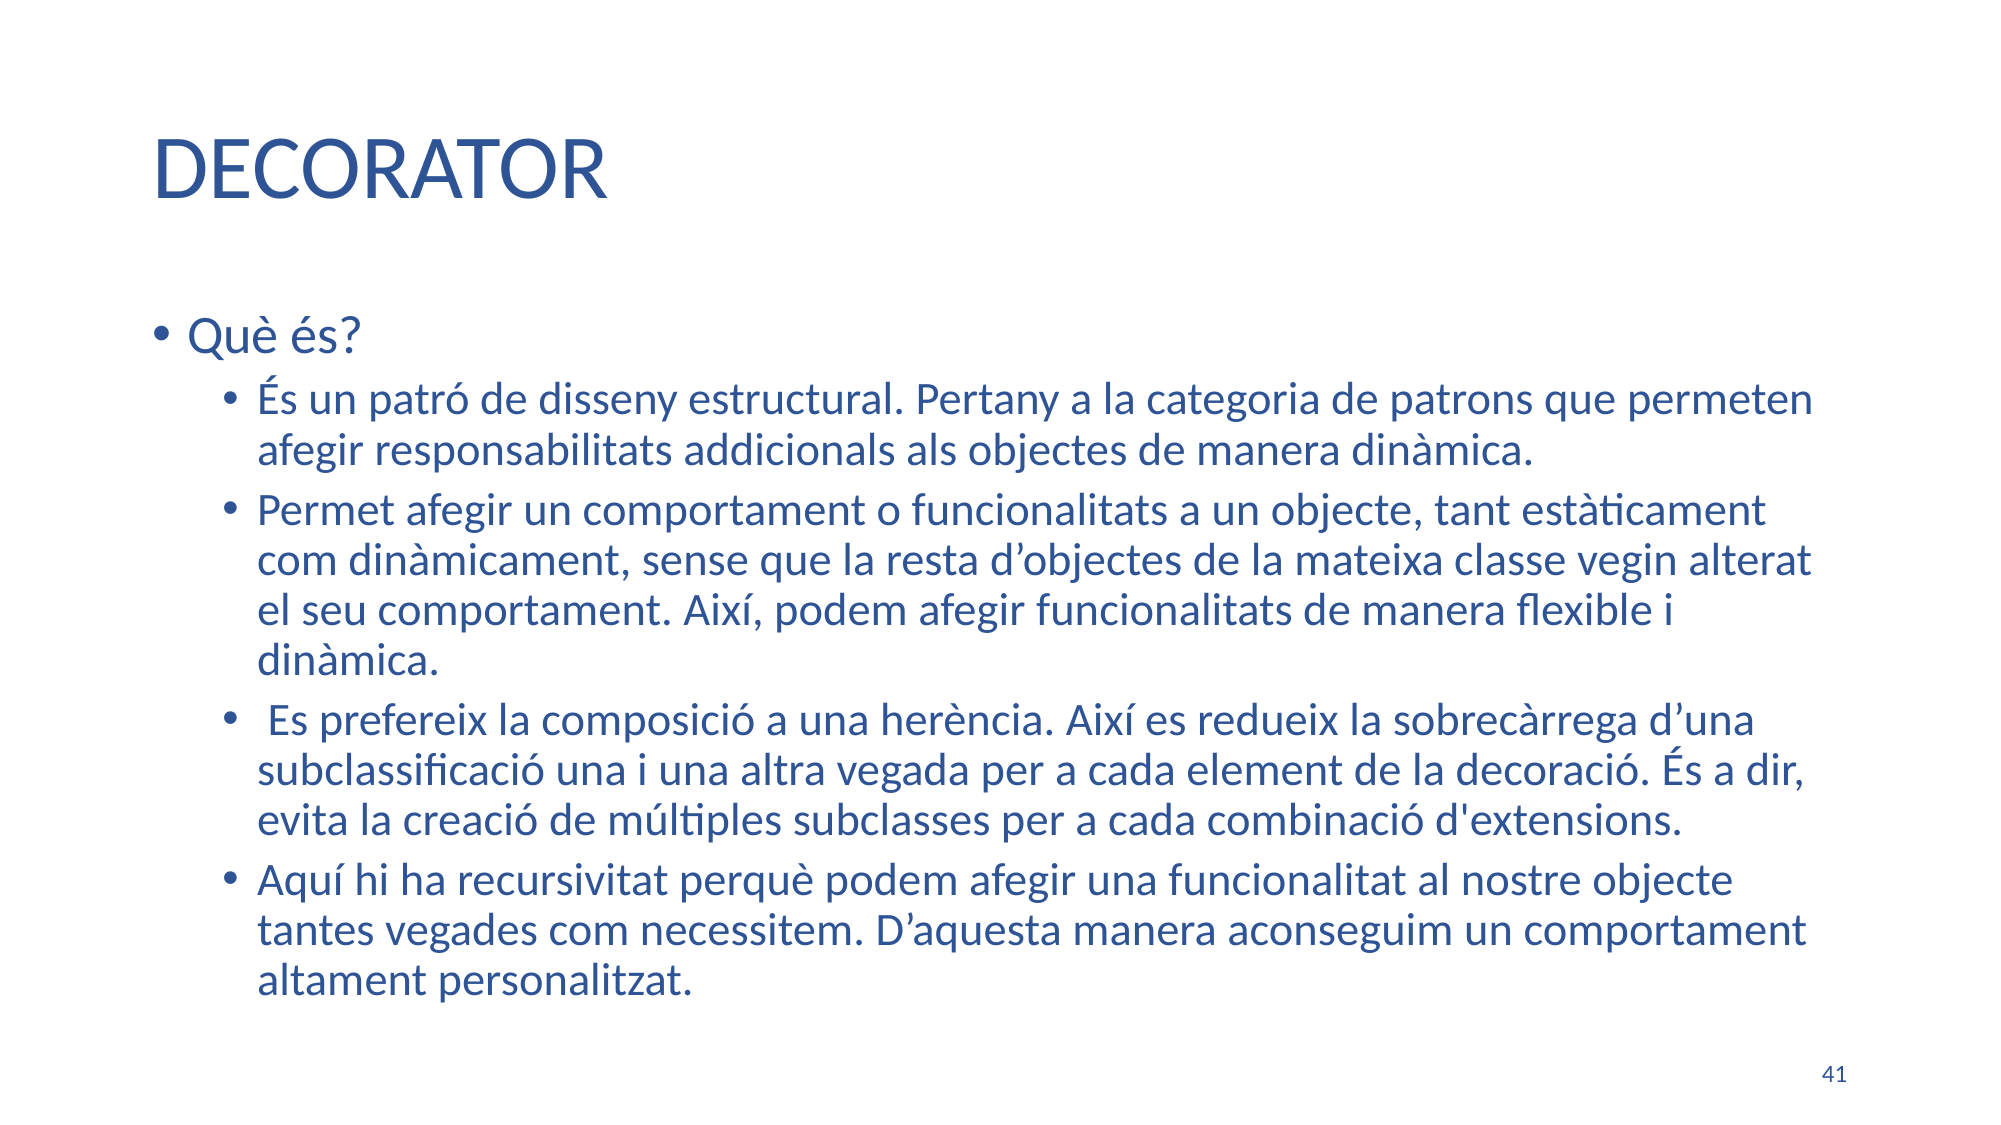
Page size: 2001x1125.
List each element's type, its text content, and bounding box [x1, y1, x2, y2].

list Què és? És un patró de disseny estructural. Pertany a la categoria de patrons que permeten afegir responsabilitats addicionals als objectes de manera dinàmica. Permet afegir un comportament o funcionalitats a un objecte, tant estàticament com dinàmicament, sense que la resta d’objectes de la mateixa classe vegin alterat el seu comportament. Així, podem afegir funcionalitats de manera flexible i dinàmica. Es prefereix la composició a una herència. Així es redueix la sobrecàrrega d’una subclassificació una i una altra vegada per a cada element de la decoració. És a dir, evita la creació de múltiples subclasses per a cada combinació d'extensions. Aquí hi ha recursivitat perquè podem afegir una funcionalitat al nostre objecte tantes vegades com necessitem. D’aquesta manera aconseguim un comportament altament personalitzat. [137, 299, 1863, 1014]
title DECORATOR [137, 59, 1863, 278]
slide_number <number> [1412, 1042, 1863, 1103]
